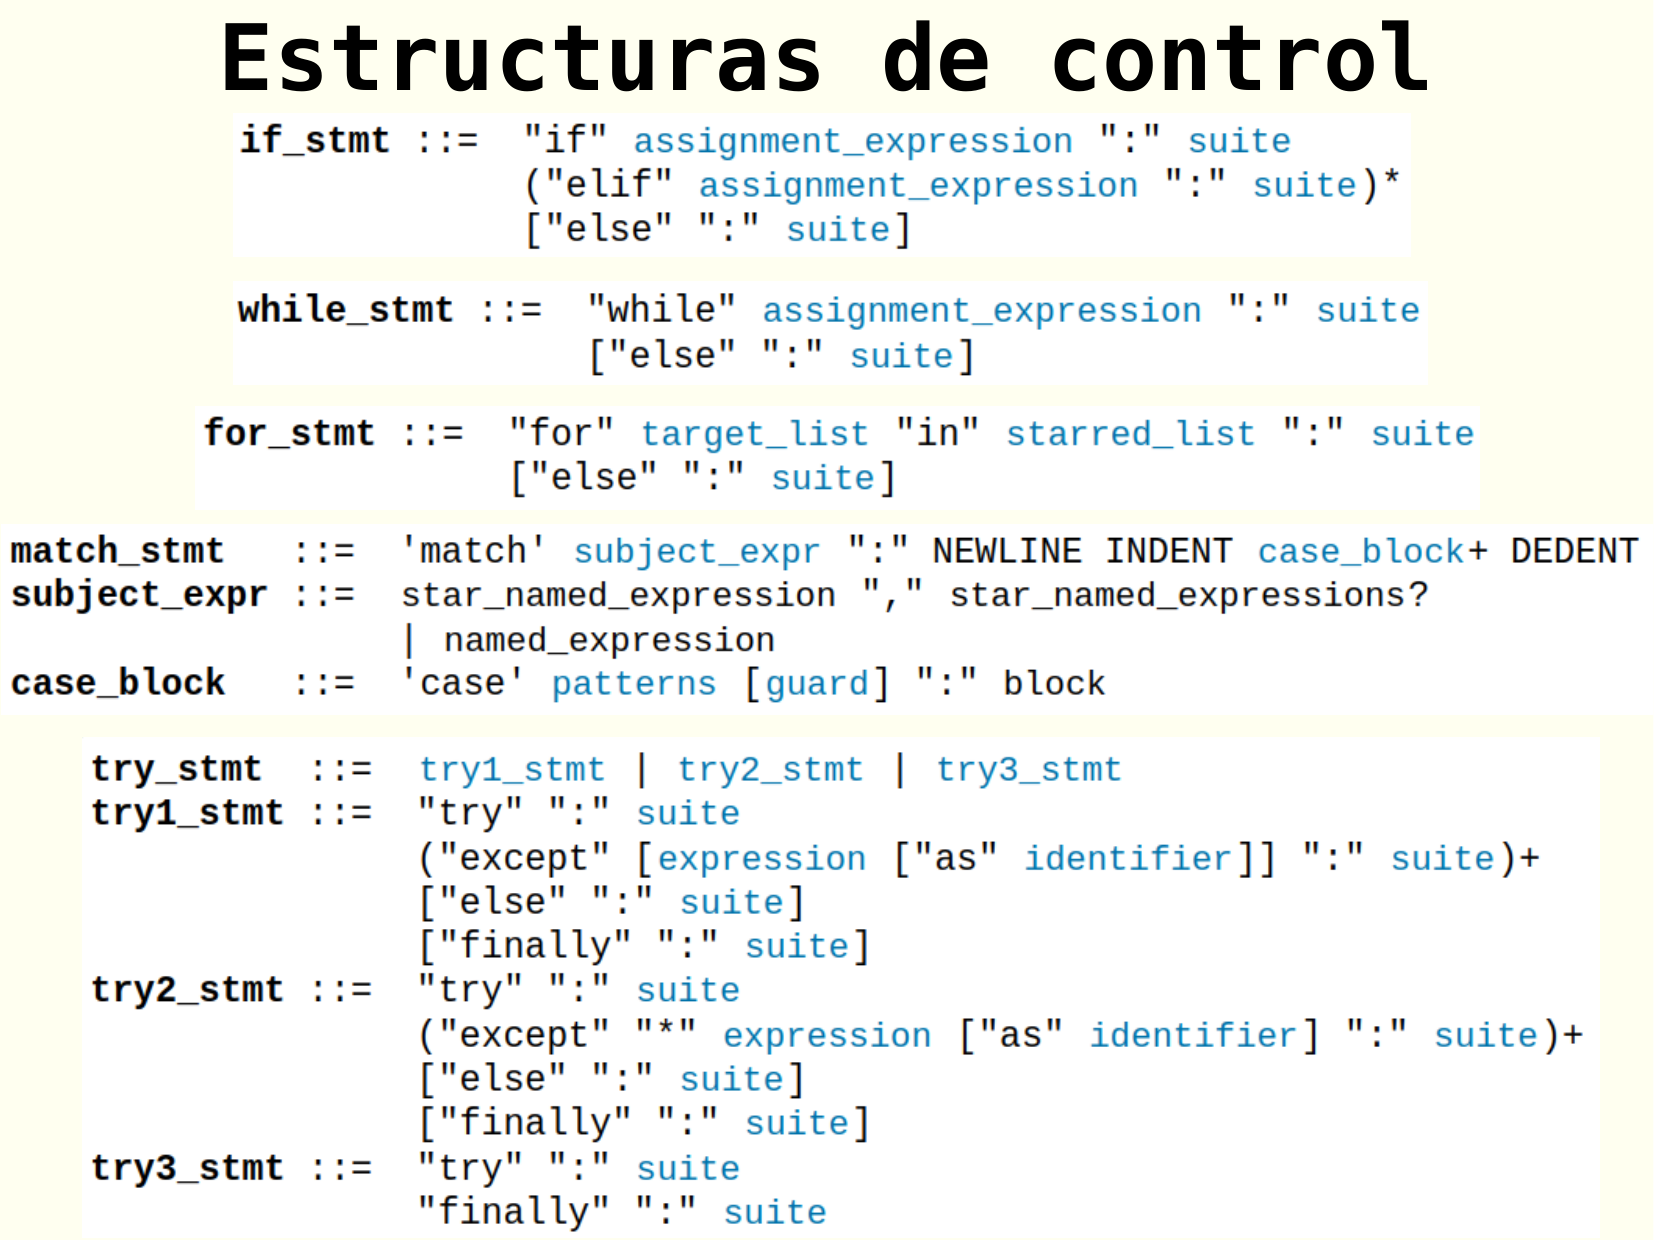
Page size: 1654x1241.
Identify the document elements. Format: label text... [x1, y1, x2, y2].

picture [1, 524, 1654, 715]
picture [233, 281, 1428, 385]
picture [195, 406, 1480, 510]
title Estructuras de control [82, 8, 1571, 110]
picture [82, 737, 1600, 1238]
picture [233, 113, 1411, 257]
